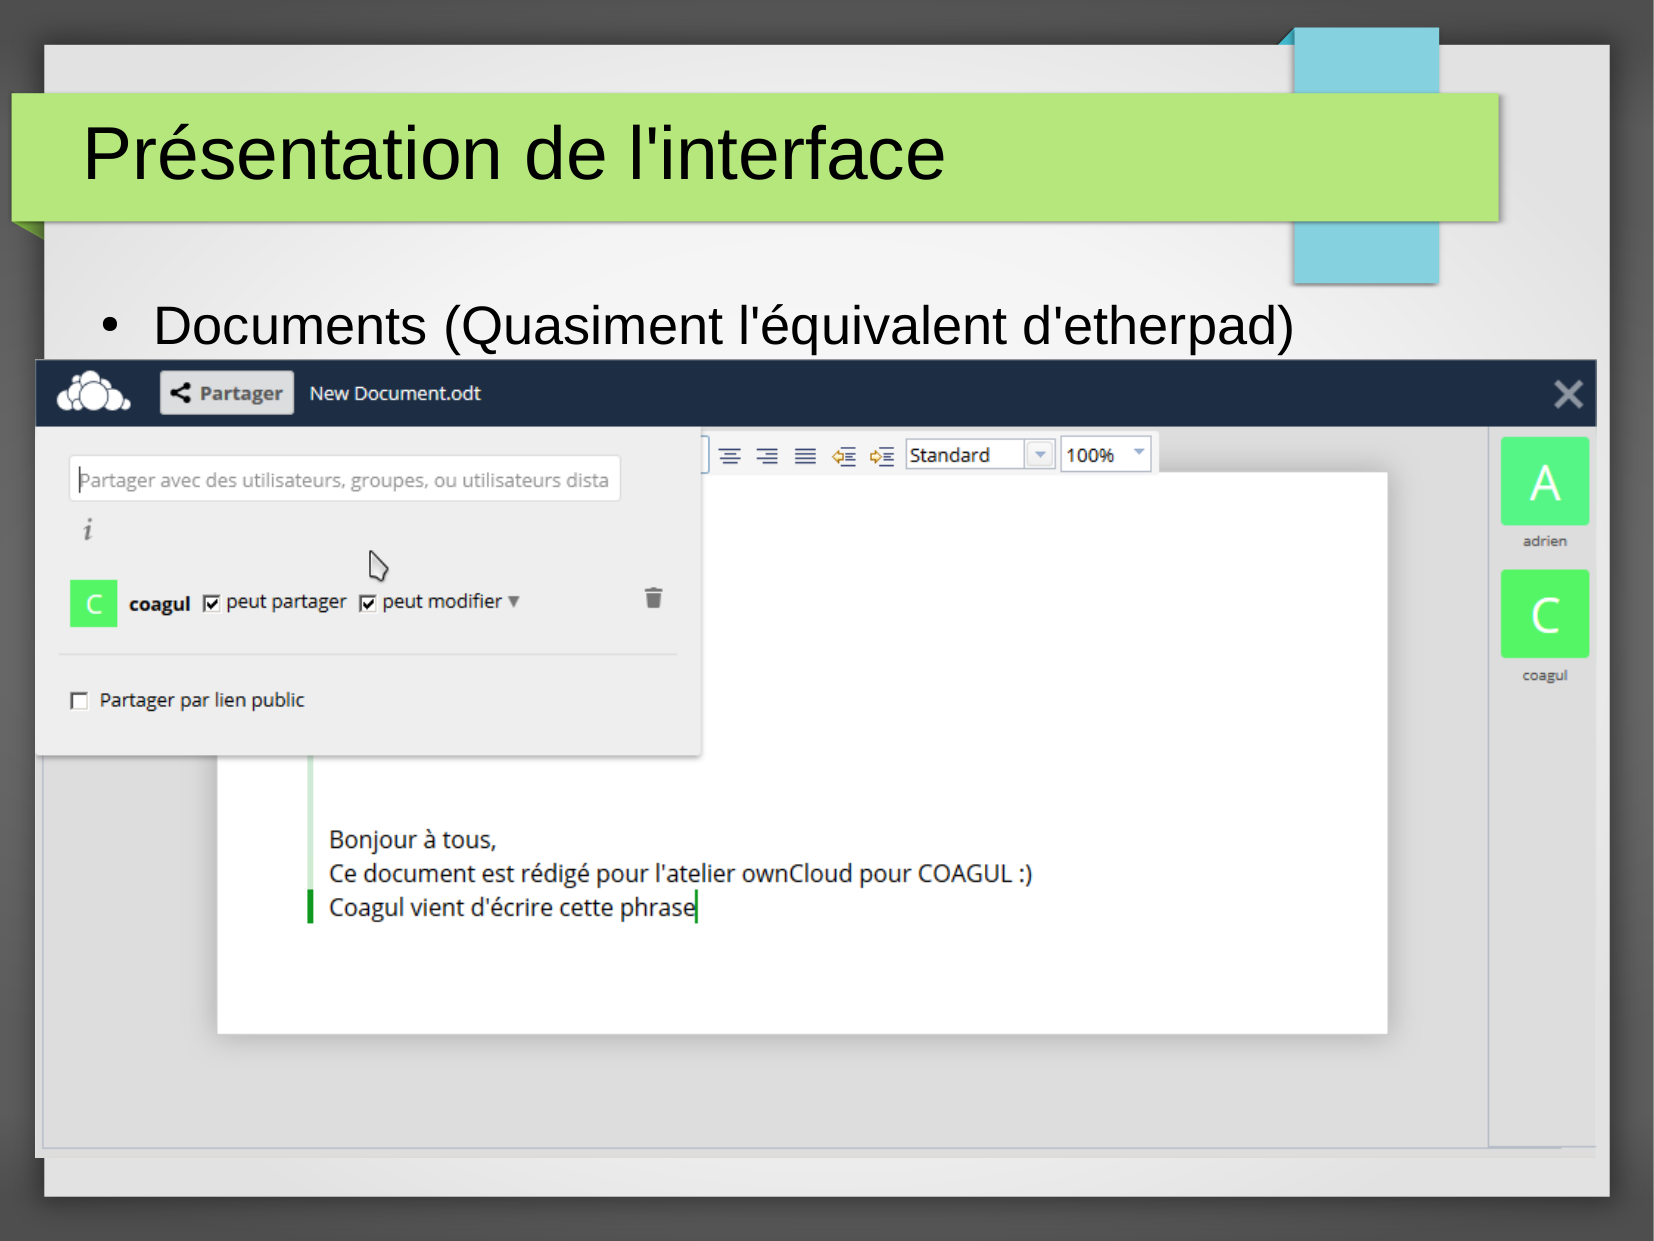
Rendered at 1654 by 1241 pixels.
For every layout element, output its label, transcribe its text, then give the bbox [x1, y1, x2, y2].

picture [0, 0, 1654, 1241]
list Documents (Quasiment l'équivalent d'etherpad) [82, 295, 1571, 359]
title Présentation de l'interface [82, 94, 1264, 213]
